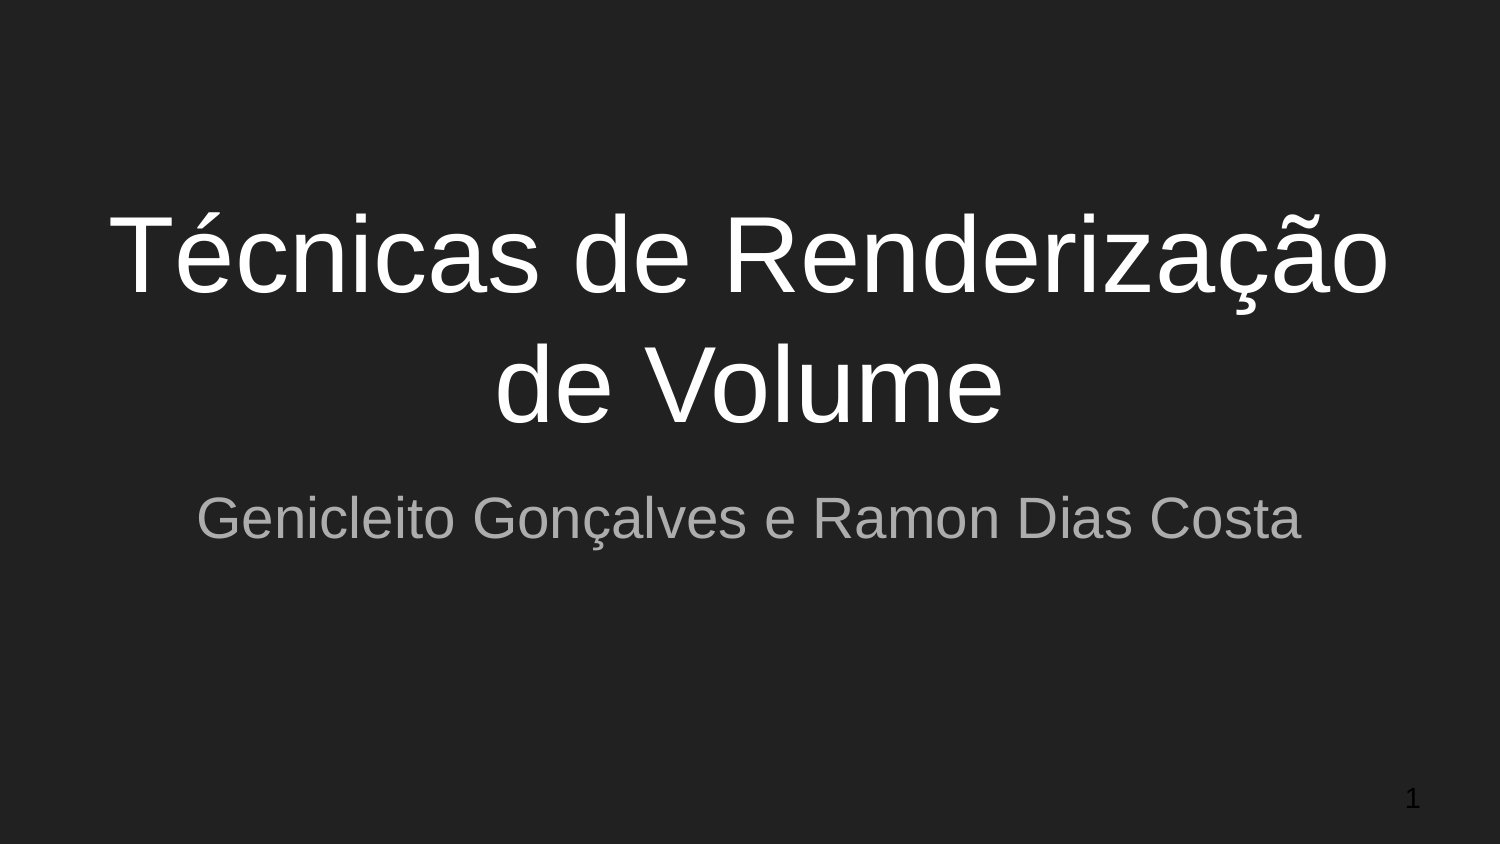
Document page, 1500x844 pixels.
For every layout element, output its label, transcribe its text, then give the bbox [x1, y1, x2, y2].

title Técnicas de Renderização de Volume [51, 122, 1449, 459]
slide_number <number> [1389, 764, 1480, 830]
subtitle Genicleito Gonçalves e Ramon Dias Costa [51, 464, 1449, 595]
